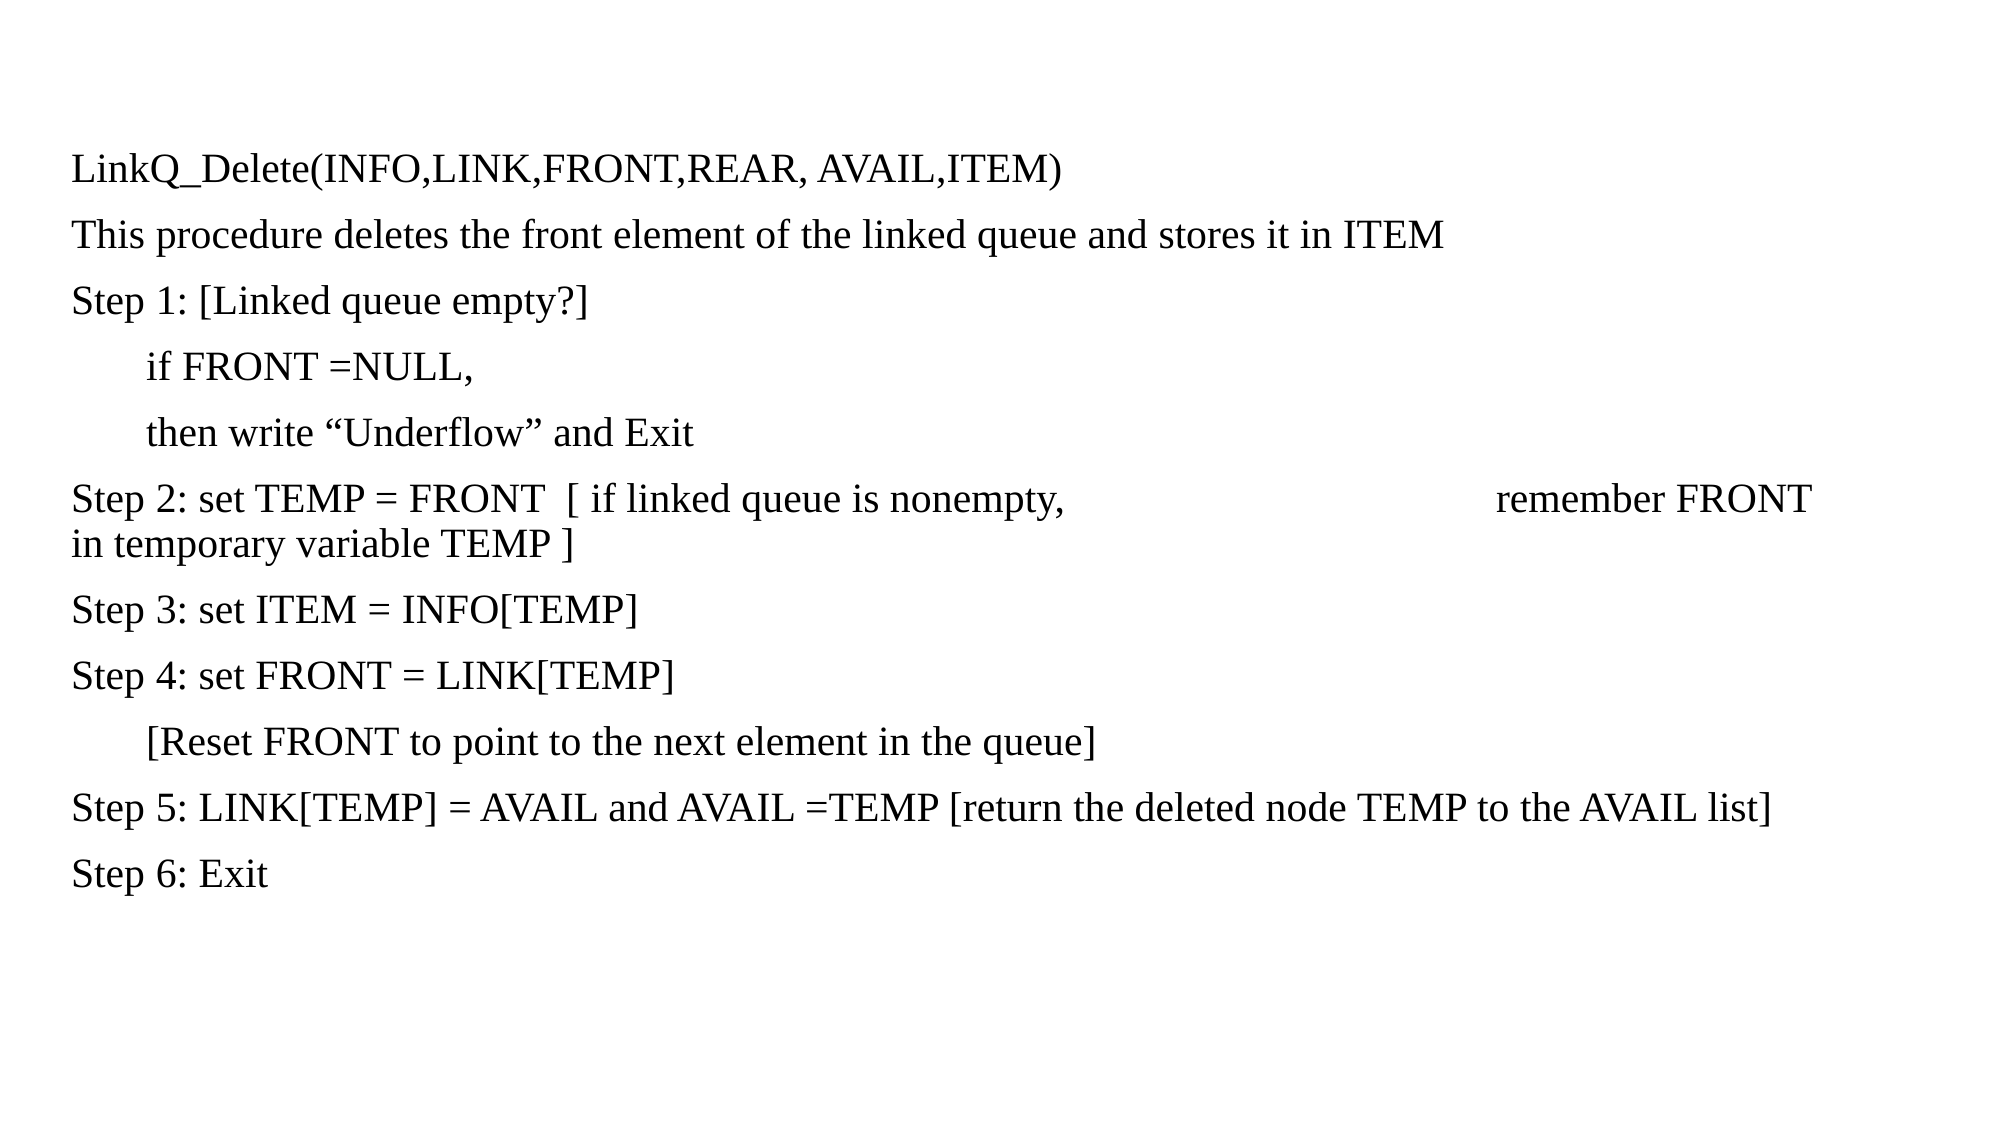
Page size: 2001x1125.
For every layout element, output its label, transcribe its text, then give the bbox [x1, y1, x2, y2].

list LinkQ_Delete(INFO,LINK,FRONT,REAR, AVAIL,ITEM) This procedure deletes the front element of the linked queue and stores it in ITEM Step 1: [Linked queue empty?] if FRONT =NULL, then write “Underflow” and Exit Step 2: set TEMP = FRONT [ if linked queue is nonempty, remember FRONT in temporary variable TEMP ] Step 3: set ITEM = INFO[TEMP] Step 4: set FRONT = LINK[TEMP] [Reset FRONT to point to the next element in the queue] Step 5: LINK[TEMP] = AVAIL and AVAIL =TEMP [return the deleted node TEMP to the AVAIL list] Step 6: Exit [56, 139, 1863, 1014]
